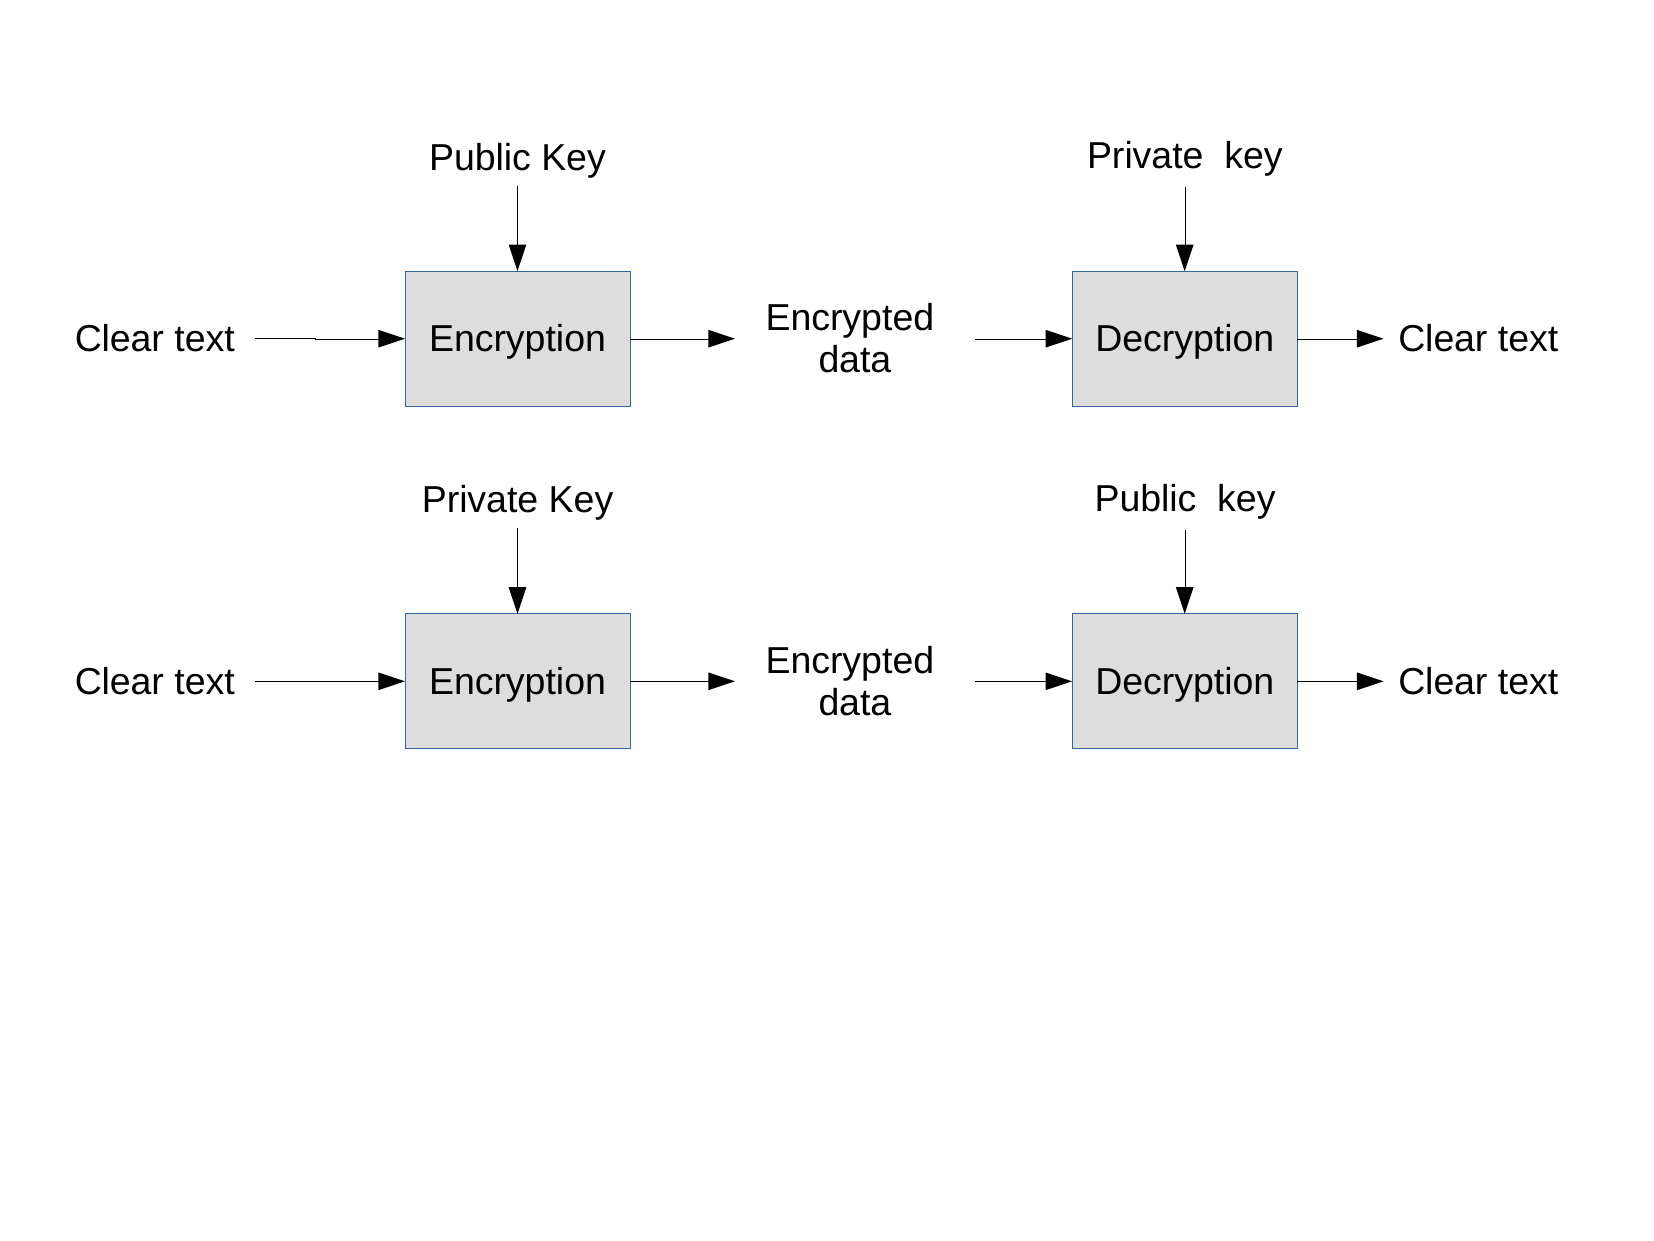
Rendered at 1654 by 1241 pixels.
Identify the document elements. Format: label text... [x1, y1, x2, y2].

text_box Decryption [1072, 271, 1298, 407]
text_box Clear text [1383, 652, 1654, 710]
text_box Clear text [1383, 310, 1654, 368]
text_box Encrypted data [735, 289, 976, 389]
text_box Encrypted data [735, 631, 976, 731]
text_box Public Key [360, 128, 676, 186]
text_box Encryption [405, 271, 631, 407]
text_box Public key [1050, 469, 1321, 530]
text_box Clear text [60, 310, 256, 368]
text_box Private key [1050, 127, 1321, 188]
text_box Encryption [405, 613, 631, 749]
text_box Private Key [360, 471, 676, 529]
text_box Decryption [1072, 613, 1298, 749]
text_box Clear text [60, 652, 256, 710]
